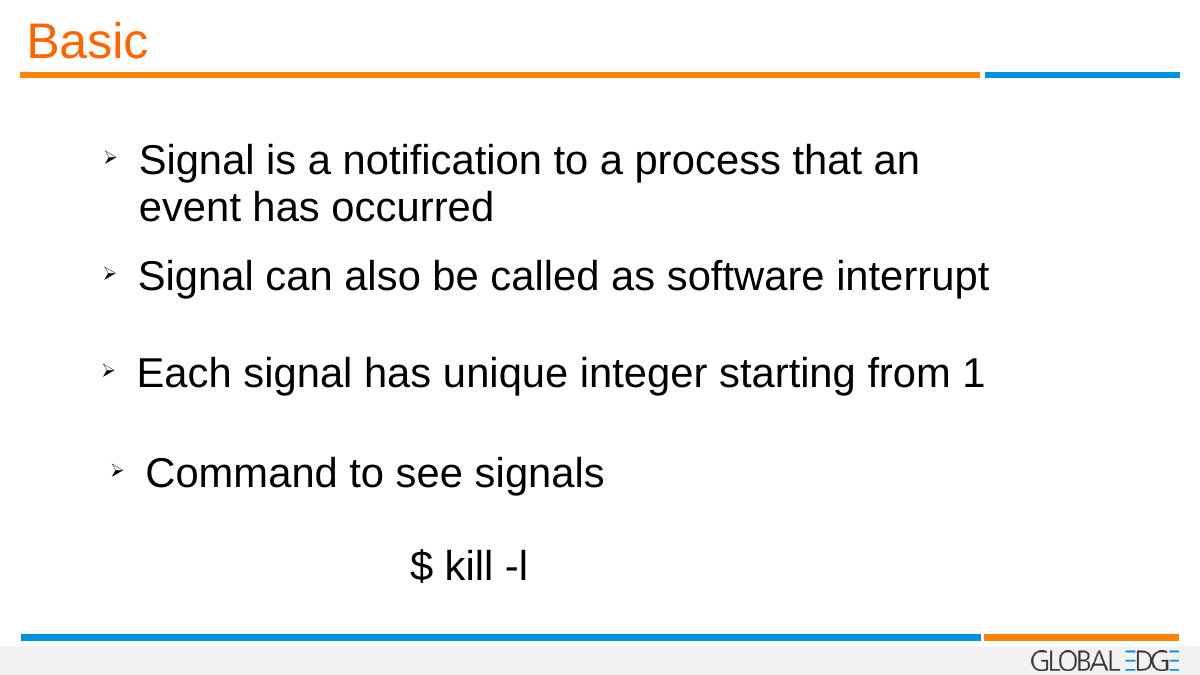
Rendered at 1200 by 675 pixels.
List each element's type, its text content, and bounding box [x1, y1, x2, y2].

text_box Signal is a notification to a process that an event has occurred [88, 129, 1200, 239]
picture [1031, 650, 1179, 671]
text_box Each signal has unique integer starting from 1 [86, 342, 1123, 508]
text_box Command to see signals $ kill -l [95, 508, 631, 637]
title Basic [5, 11, 183, 71]
text_box Signal can also be called as software interrupt [87, 245, 1165, 308]
